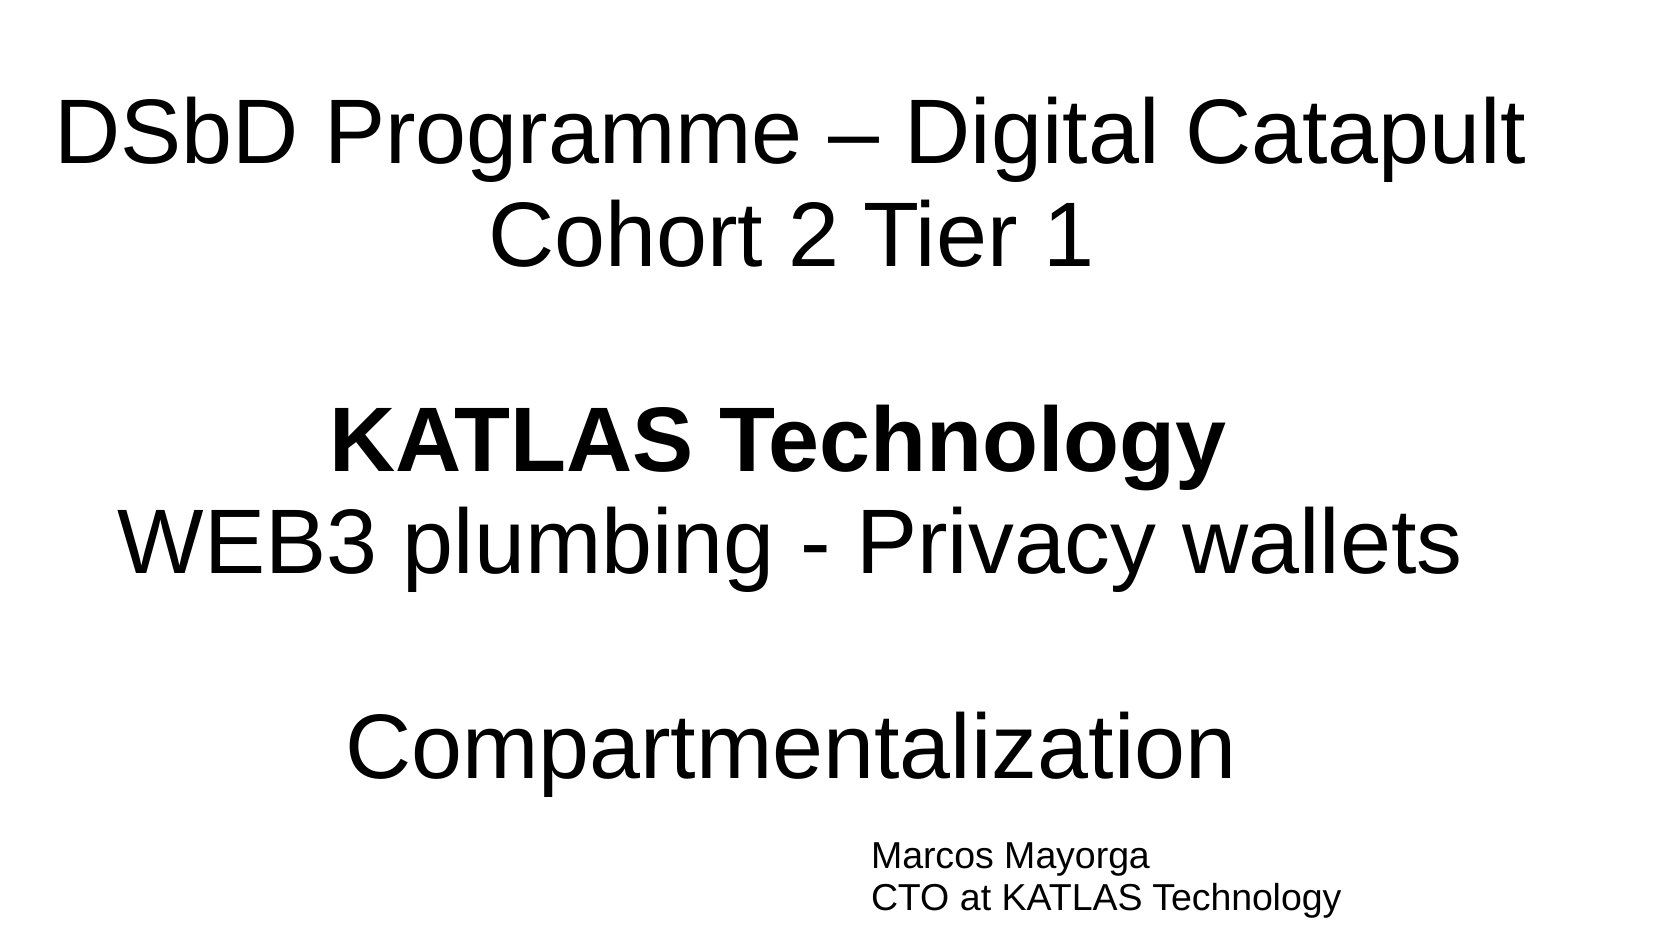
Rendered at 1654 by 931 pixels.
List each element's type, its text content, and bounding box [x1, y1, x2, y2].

text_box Marcos Mayorga CTO at KATLAS Technology [856, 826, 1565, 926]
title DSbD Programme – Digital Catapult Cohort 2 Tier 1 KATLAS Technology WEB3 plumbing - Privacy wallets Compartmentalization [47, 29, 1536, 850]
